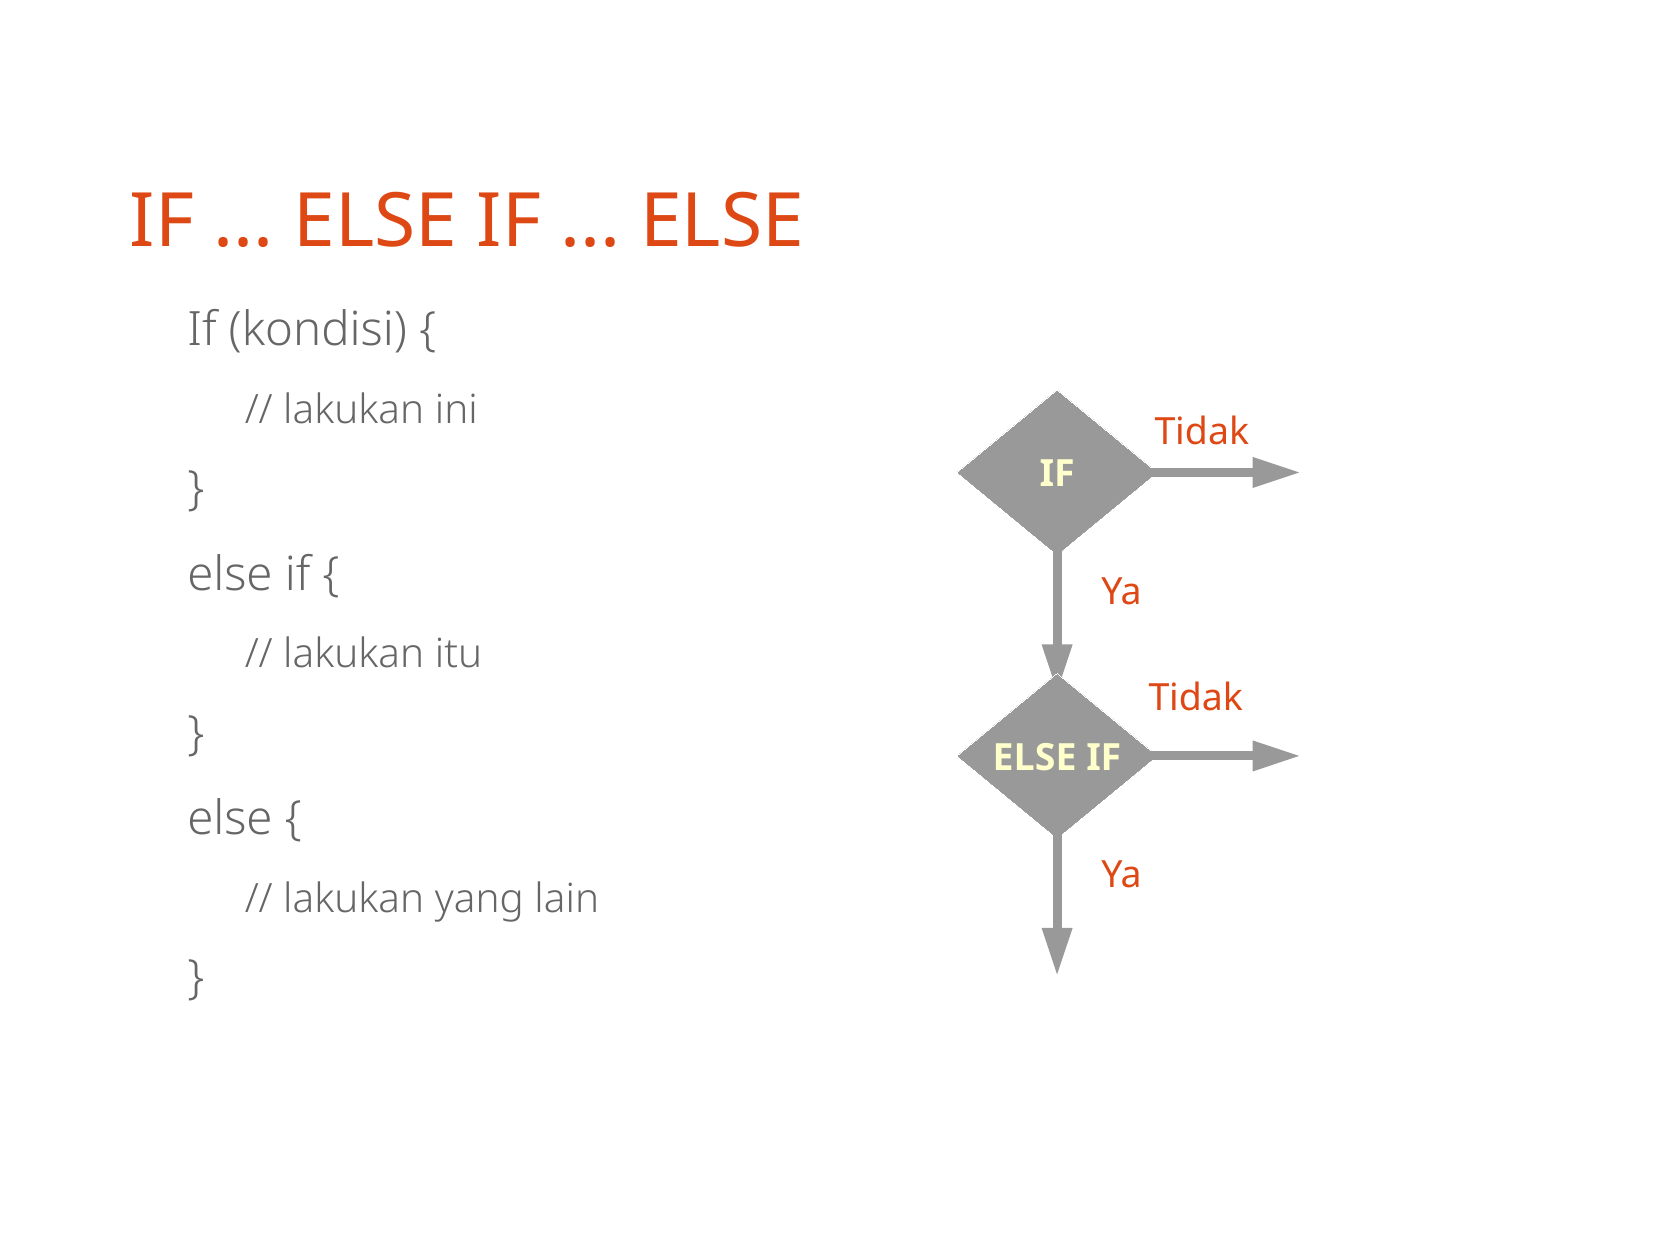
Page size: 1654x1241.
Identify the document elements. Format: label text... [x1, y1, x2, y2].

title IF ... ELSE IF ... ELSE [129, 153, 1518, 281]
text_box ELSE IF [956, 673, 1153, 836]
text_box Ya [1086, 840, 1288, 898]
text_box IF [956, 389, 1153, 552]
text_box Ya [1086, 557, 1288, 615]
text_box Tidak [1139, 397, 1341, 455]
list If (kondisi) { // lakukan ini } else if { // lakukan itu } else { // lakukan yang lain } [129, 295, 1518, 1010]
text_box Tidak [1133, 663, 1335, 721]
